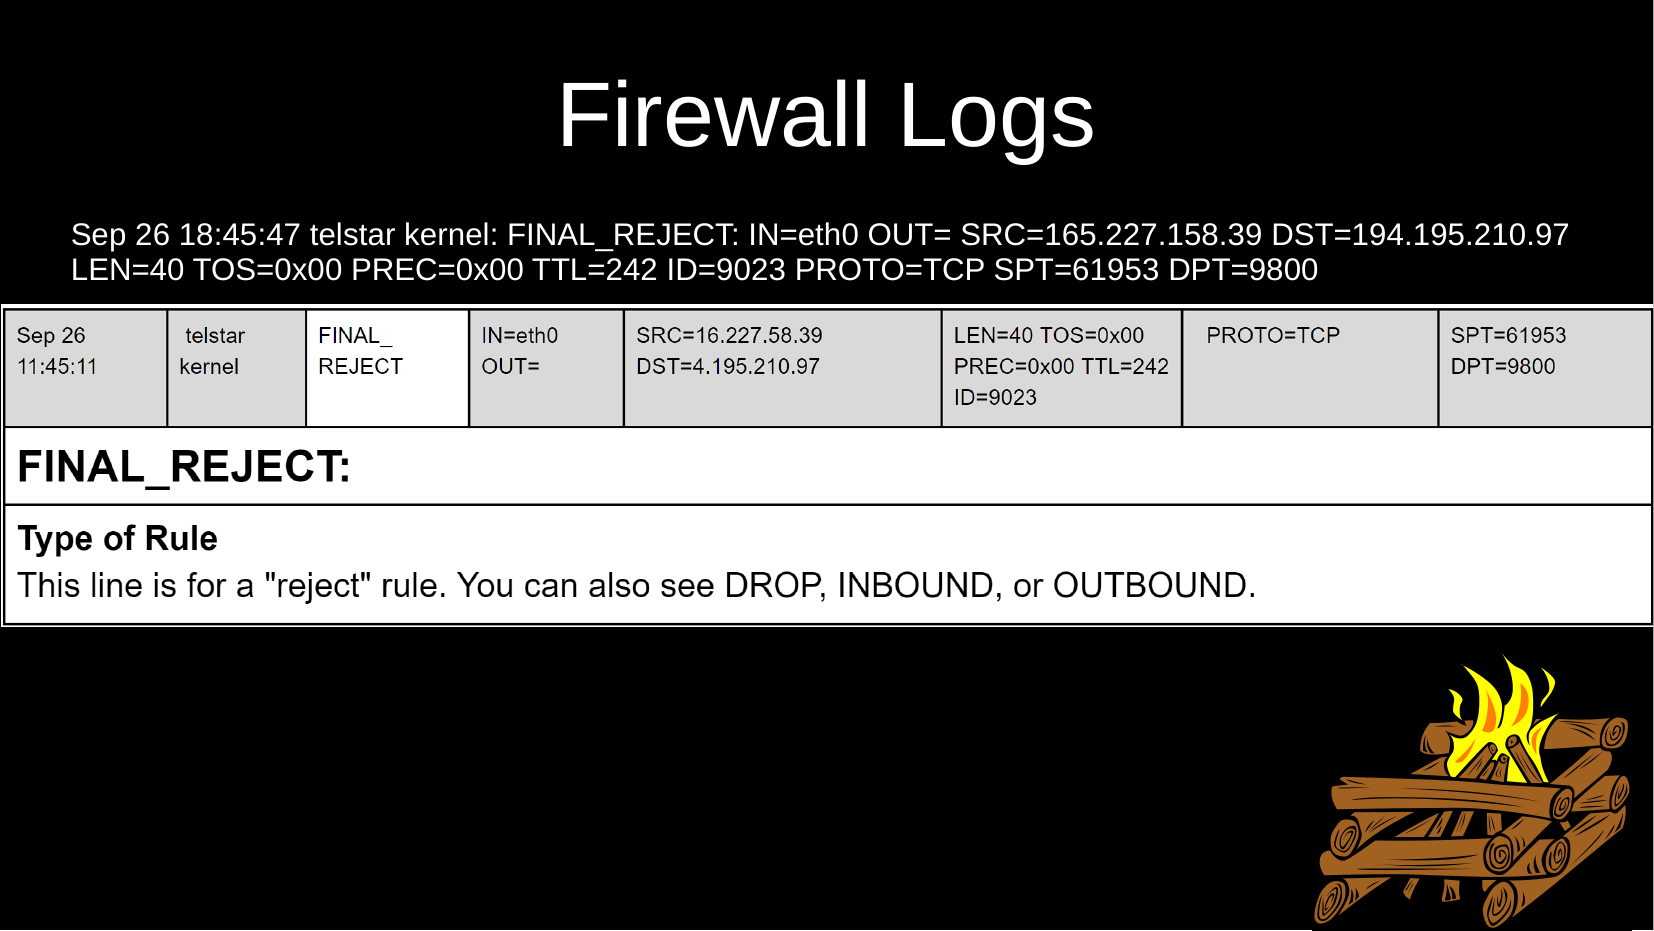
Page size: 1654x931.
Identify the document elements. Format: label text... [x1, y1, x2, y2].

title Firewall Logs [82, 37, 1571, 193]
picture [1312, 638, 1632, 931]
list Sep 26 18:45:47 telstar kernel: FINAL_REJECT: IN=eth0 OUT= SRC=165.227.158.39 DST=194.195.210.97 LEN=40 TOS=0x00 PREC=0x00 TTL=242 ID=9023 PROTO=TCP SPT=61953 DPT=9800 [0, 217, 1651, 758]
picture [1, 304, 1654, 627]
